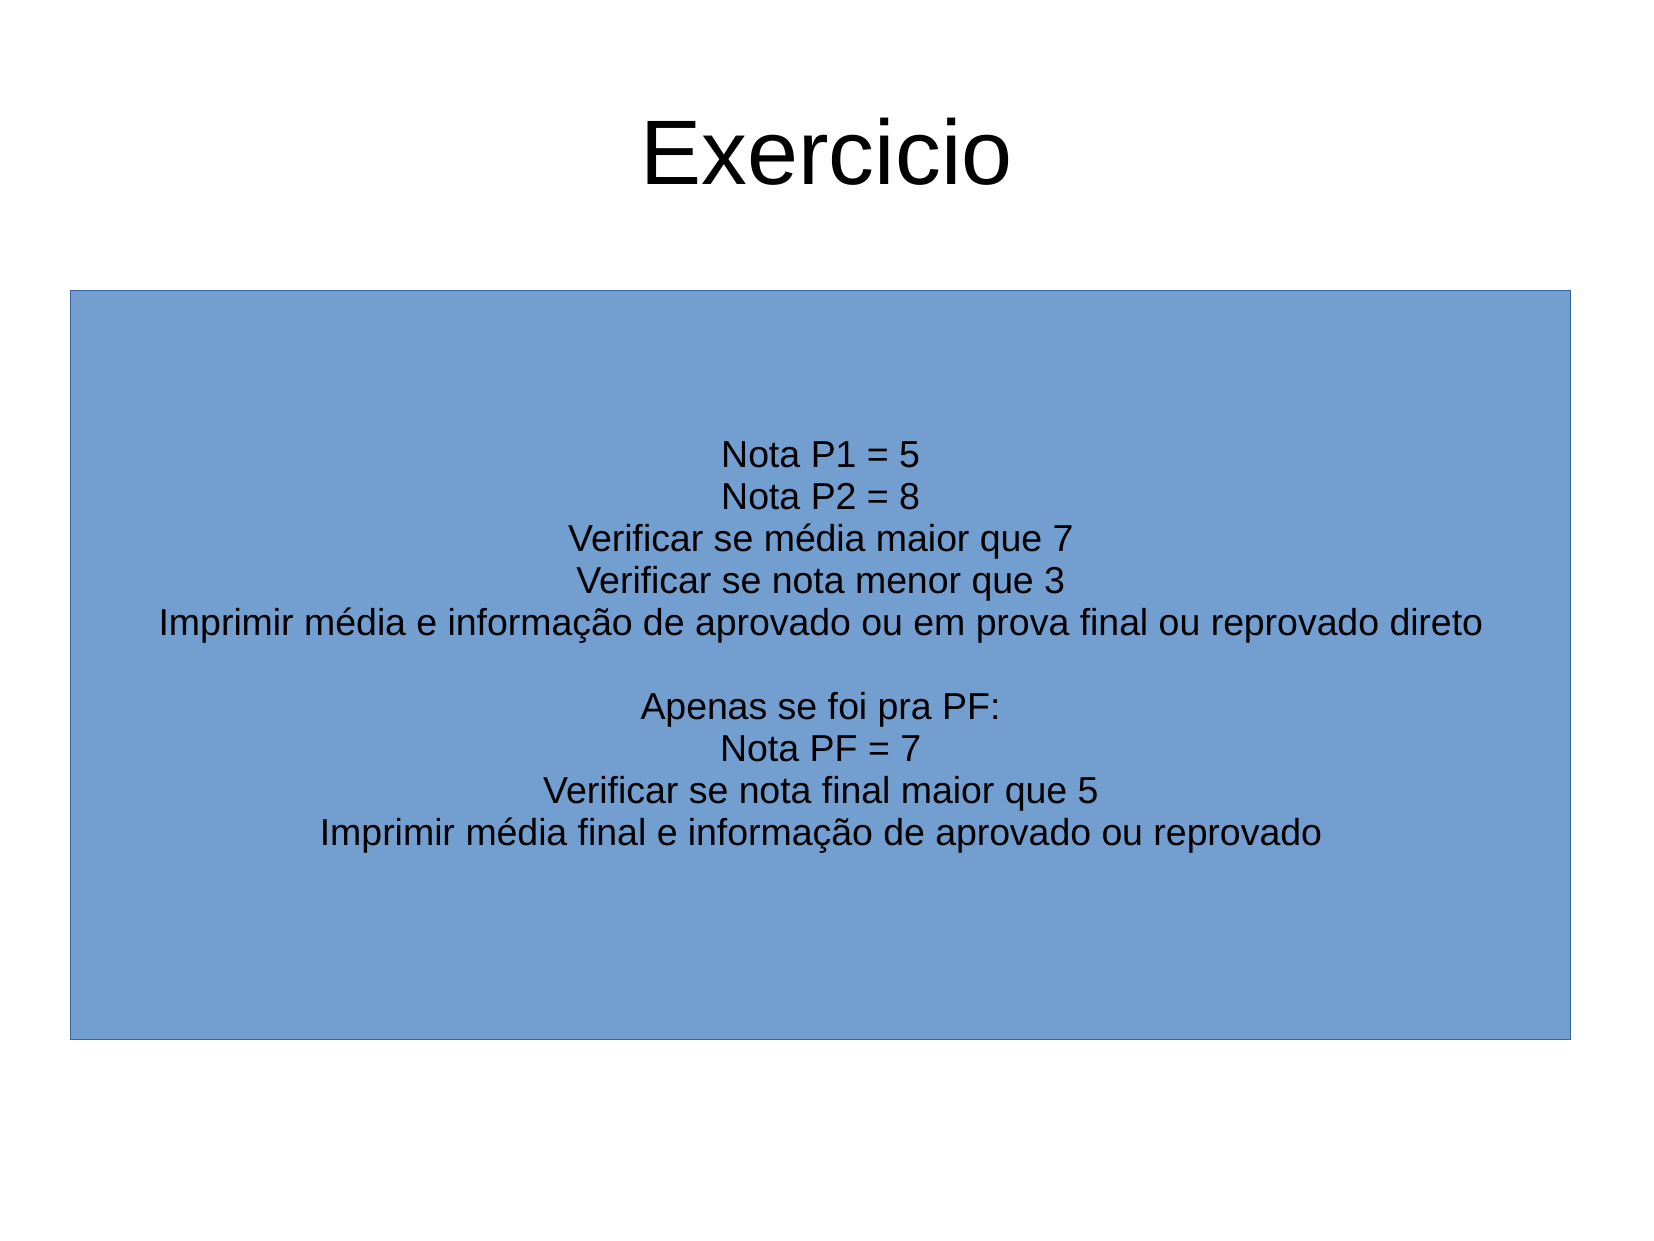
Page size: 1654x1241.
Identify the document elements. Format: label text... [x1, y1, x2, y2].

text_box Nota P1 = 5 Nota P2 = 8 Verificar se média maior que 7 Verificar se nota menor que 3 Imprimir média e informação de aprovado ou em prova final ou reprovado direto Apenas se foi pra PF: Nota PF = 7 Verificar se nota final maior que 5 Imprimir média final e informação de aprovado ou reprovado [70, 290, 1571, 1040]
title Exercicio [82, 49, 1571, 257]
